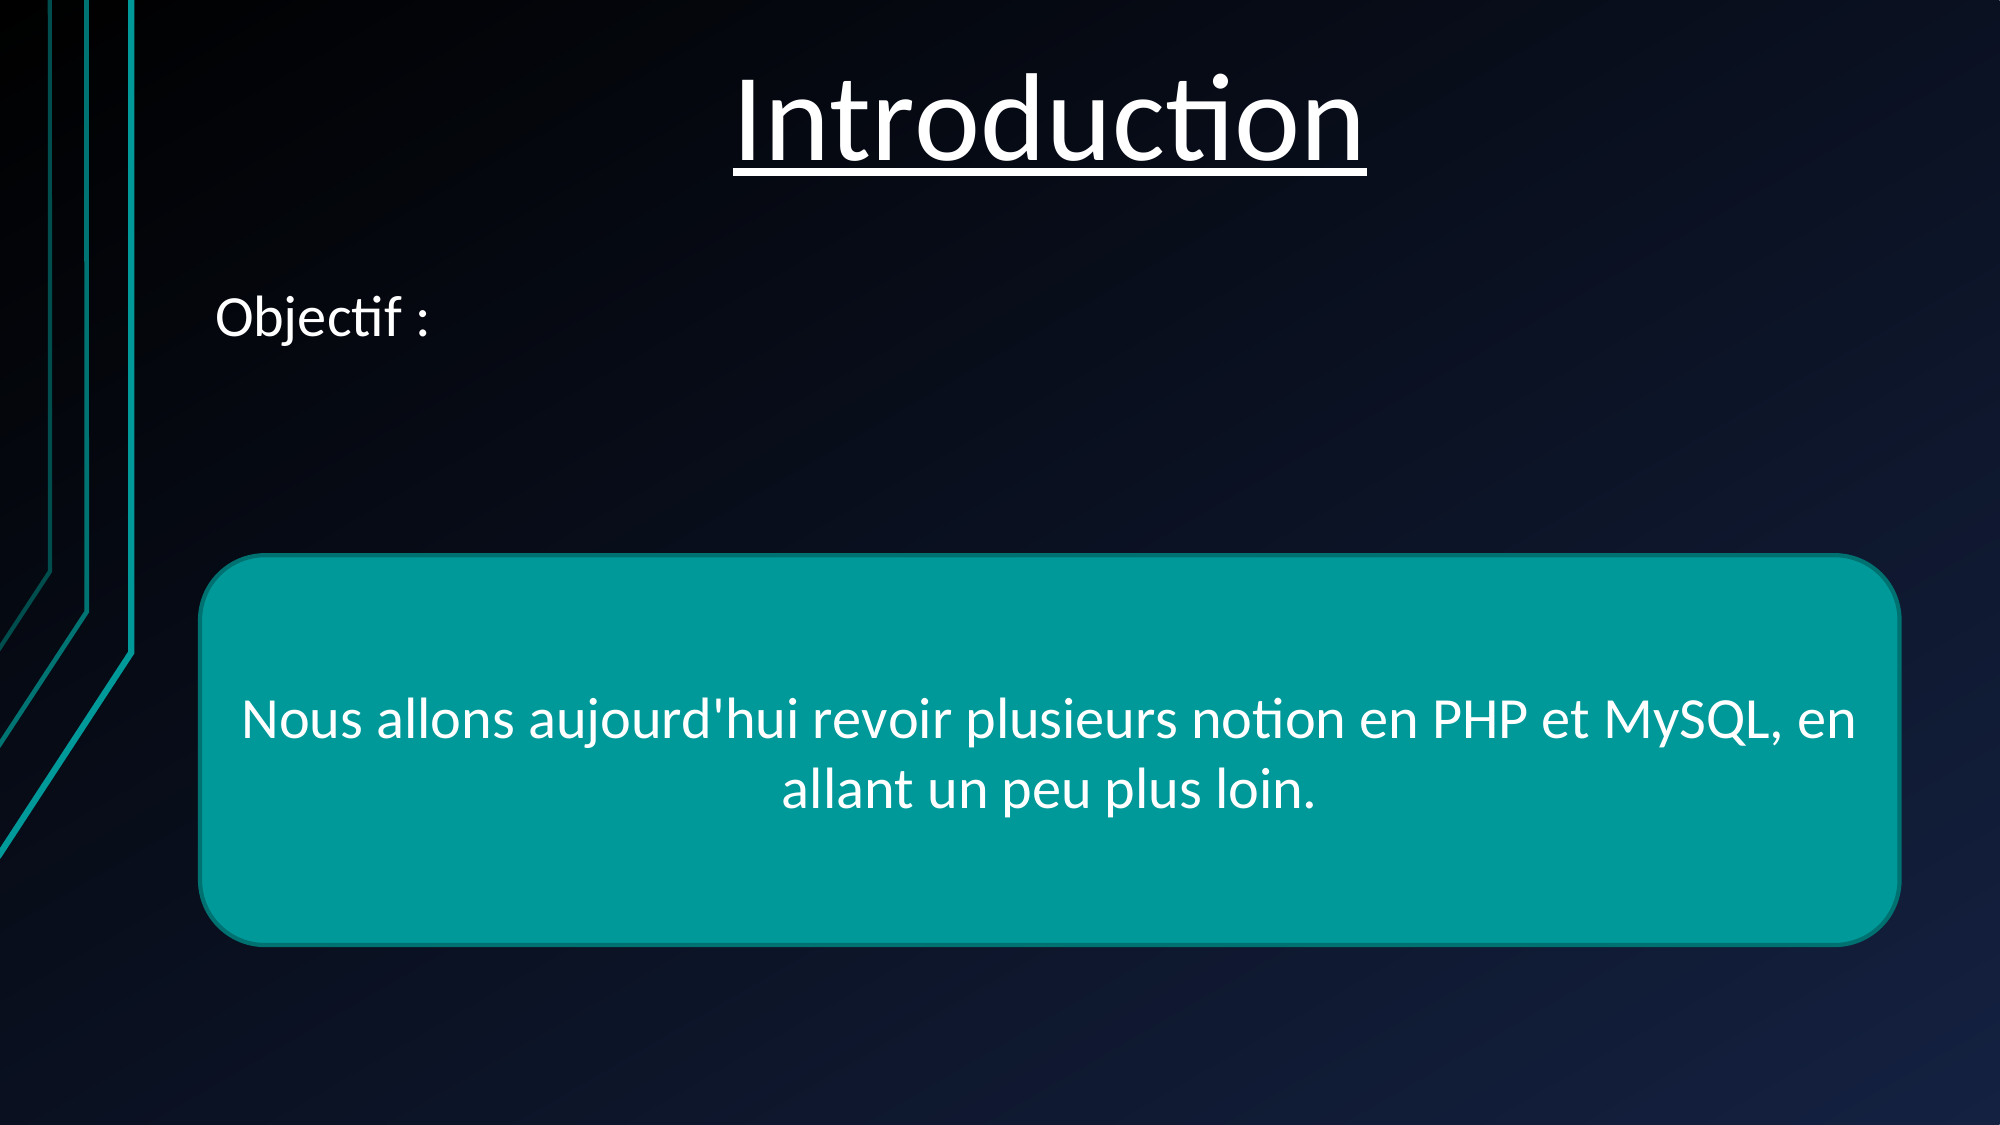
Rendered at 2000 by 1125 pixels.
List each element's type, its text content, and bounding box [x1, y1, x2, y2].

text_box Objectif : [200, 279, 1900, 611]
text_box Introduction [200, 45, 1900, 185]
text_box Objectif : [200, 889, 1900, 1012]
text_box Nous allons aujourd'hui revoir plusieurs notion en PHP et MySQL, en allant un peu plus loin. [200, 555, 1900, 946]
